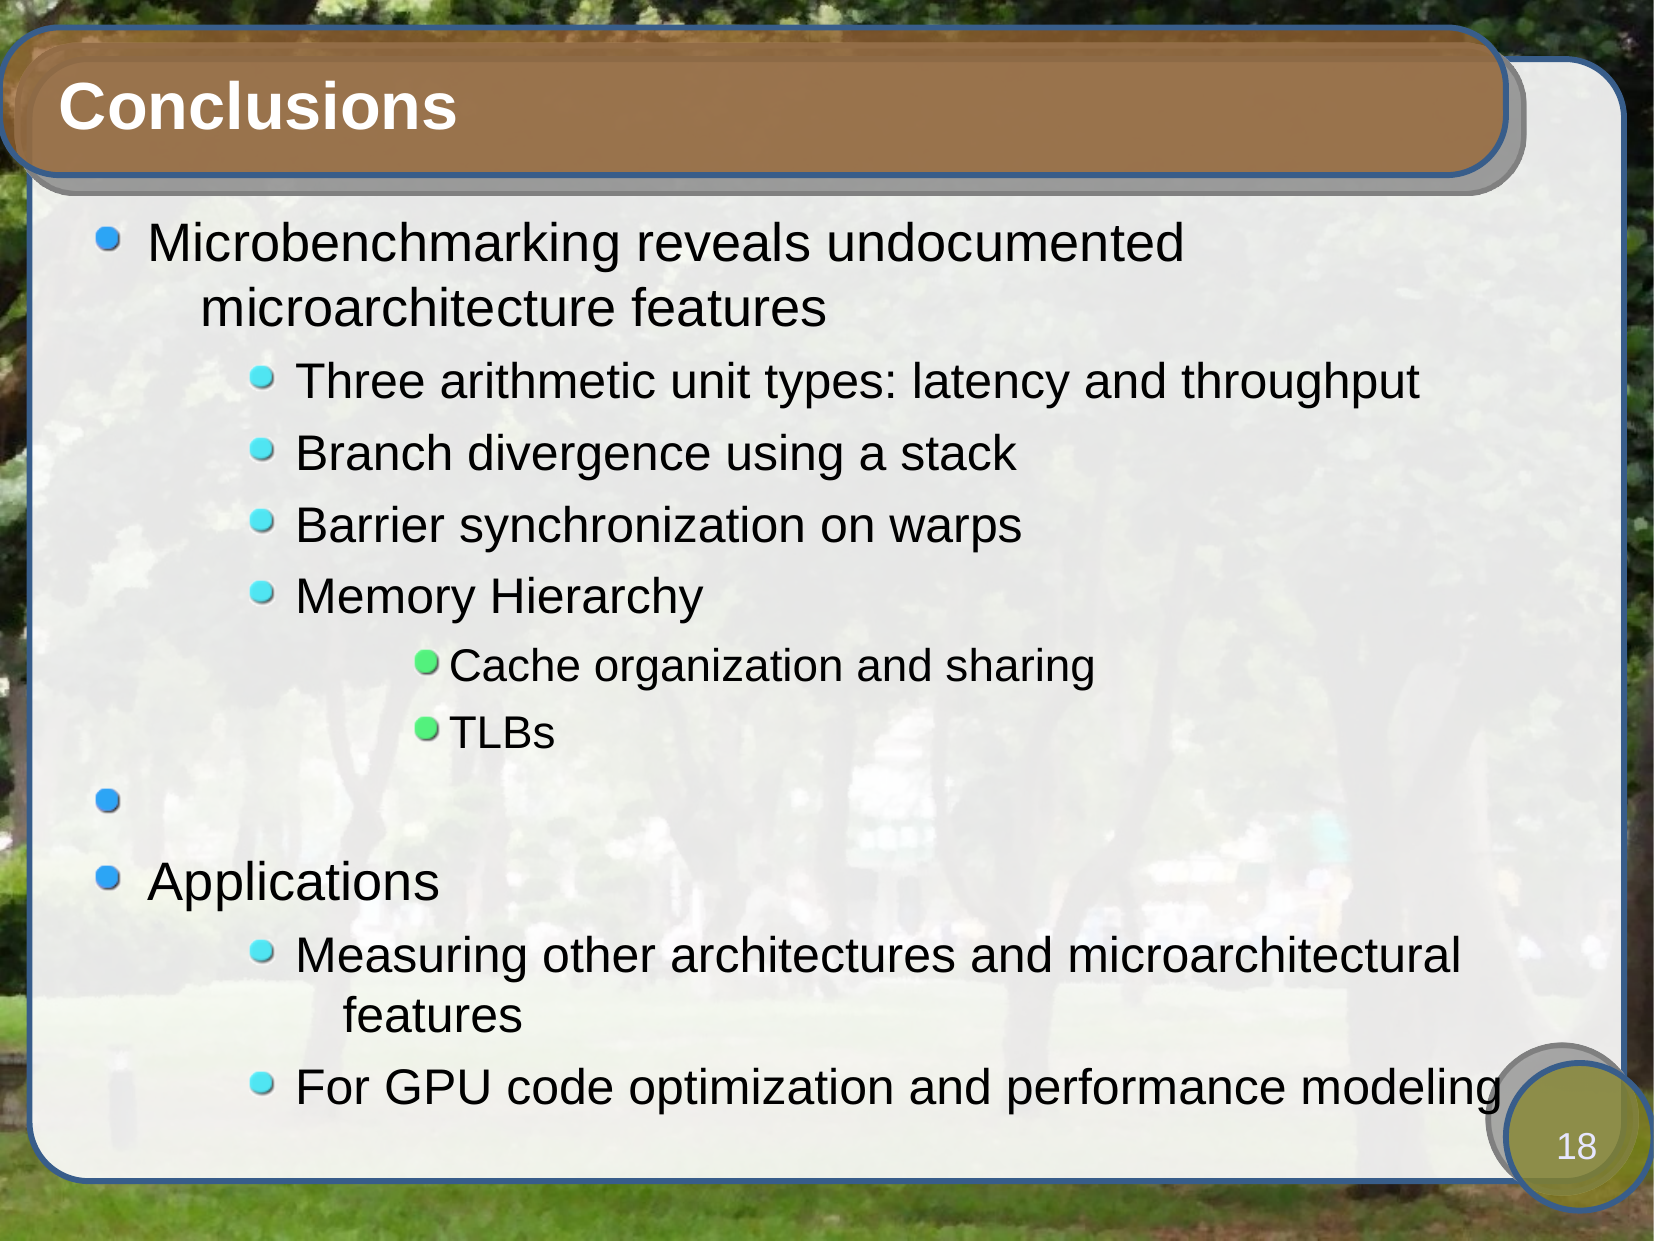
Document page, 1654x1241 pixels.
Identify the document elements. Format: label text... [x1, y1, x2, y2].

list Microbenchmarking reveals undocumented microarchitecture features Three arithmetic unit types: latency and throughput Branch divergence using a stack Barrier synchronization on warps Memory Hierarchy Cache organization and sharing TLBs Applications Measuring other architectures and microarchitectural features For GPU code optimization and performance modeling [59, 206, 1595, 1137]
title Conclusions [59, 36, 1447, 170]
text_box [1529, 1122, 1625, 1179]
